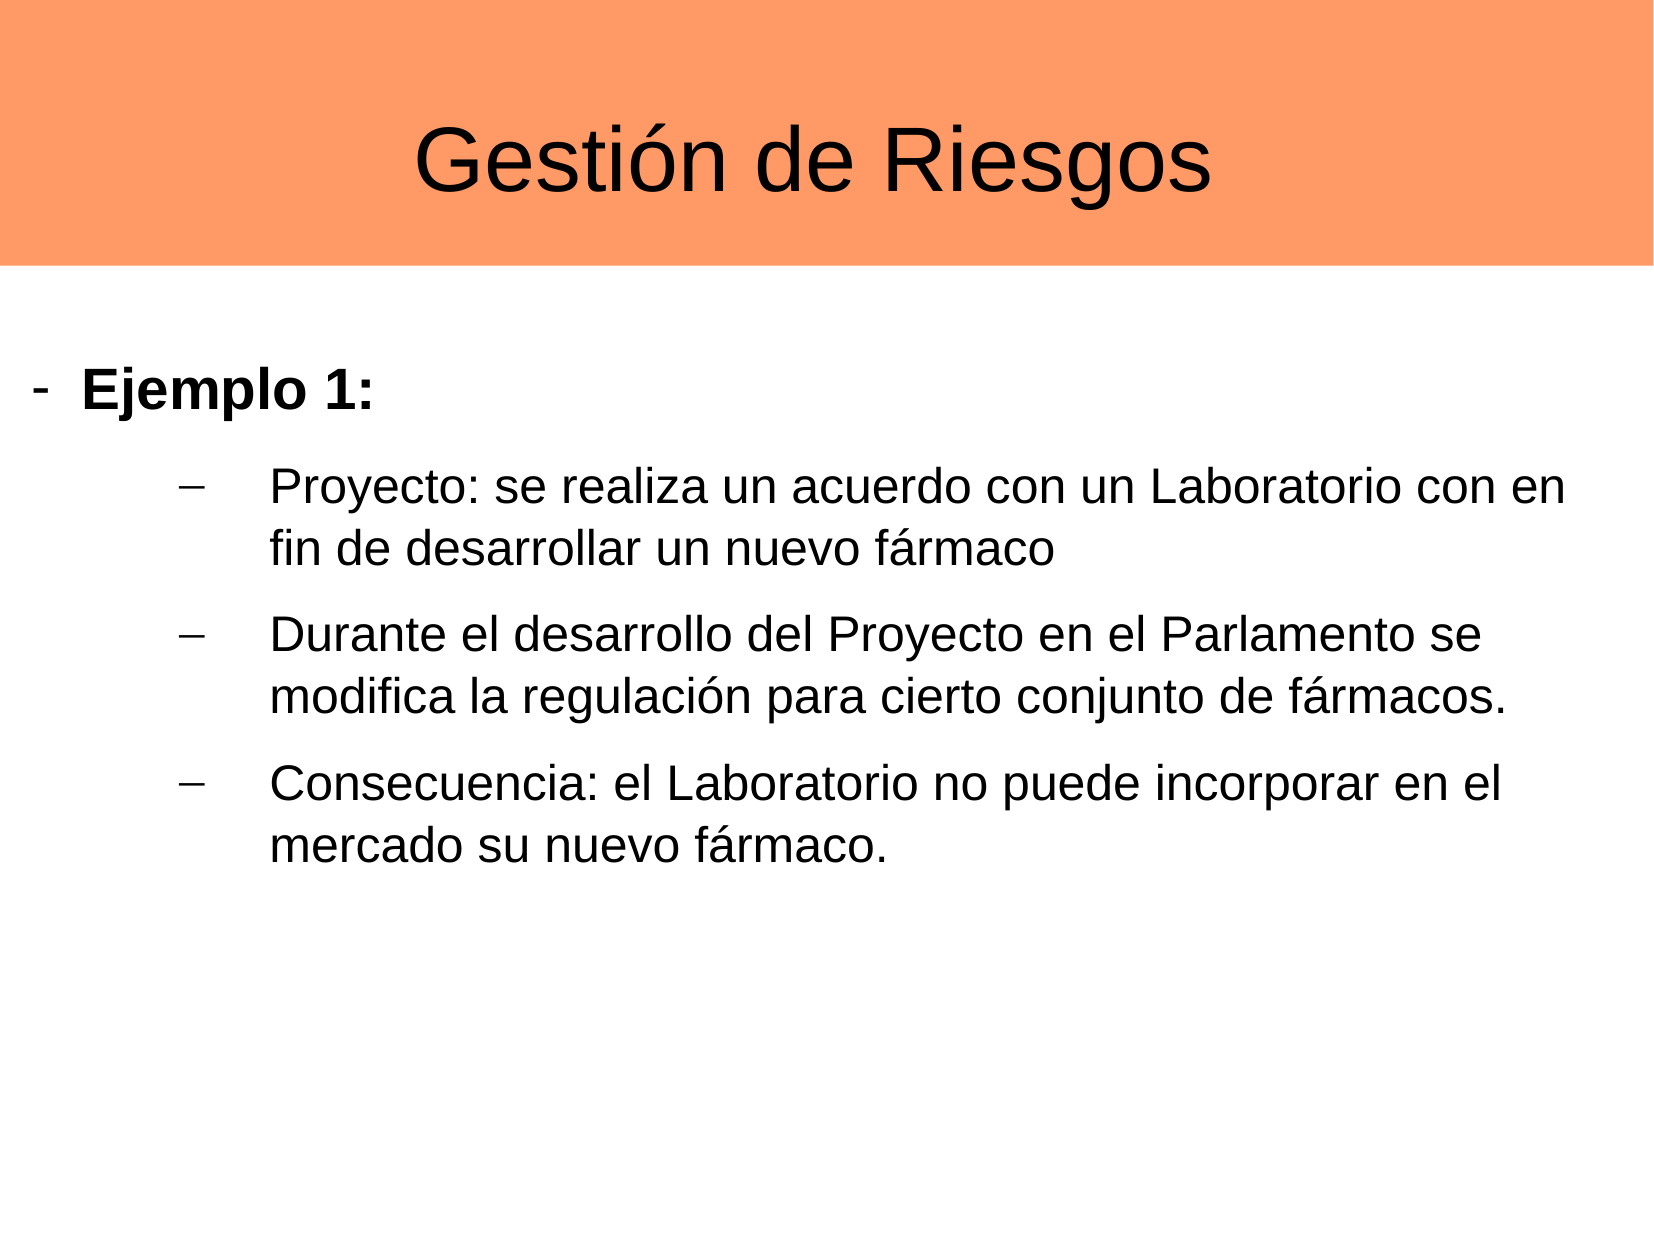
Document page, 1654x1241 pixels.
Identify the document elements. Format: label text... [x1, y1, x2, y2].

text_box Ejemplo 1: Proyecto: se realiza un acuerdo con un Laboratorio con en fin de desarrollar un nuevo fármaco Durante el desarrollo del Proyecto en el Parlamento se modifica la regulación para cierto conjunto de fármacos. Consecuencia: el Laboratorio no puede incorporar en el mercado su nuevo fármaco. [29, 248, 1624, 1028]
text_box [0, 0, 1654, 266]
text_box Gestión de Riesgos [82, 56, 1571, 248]
